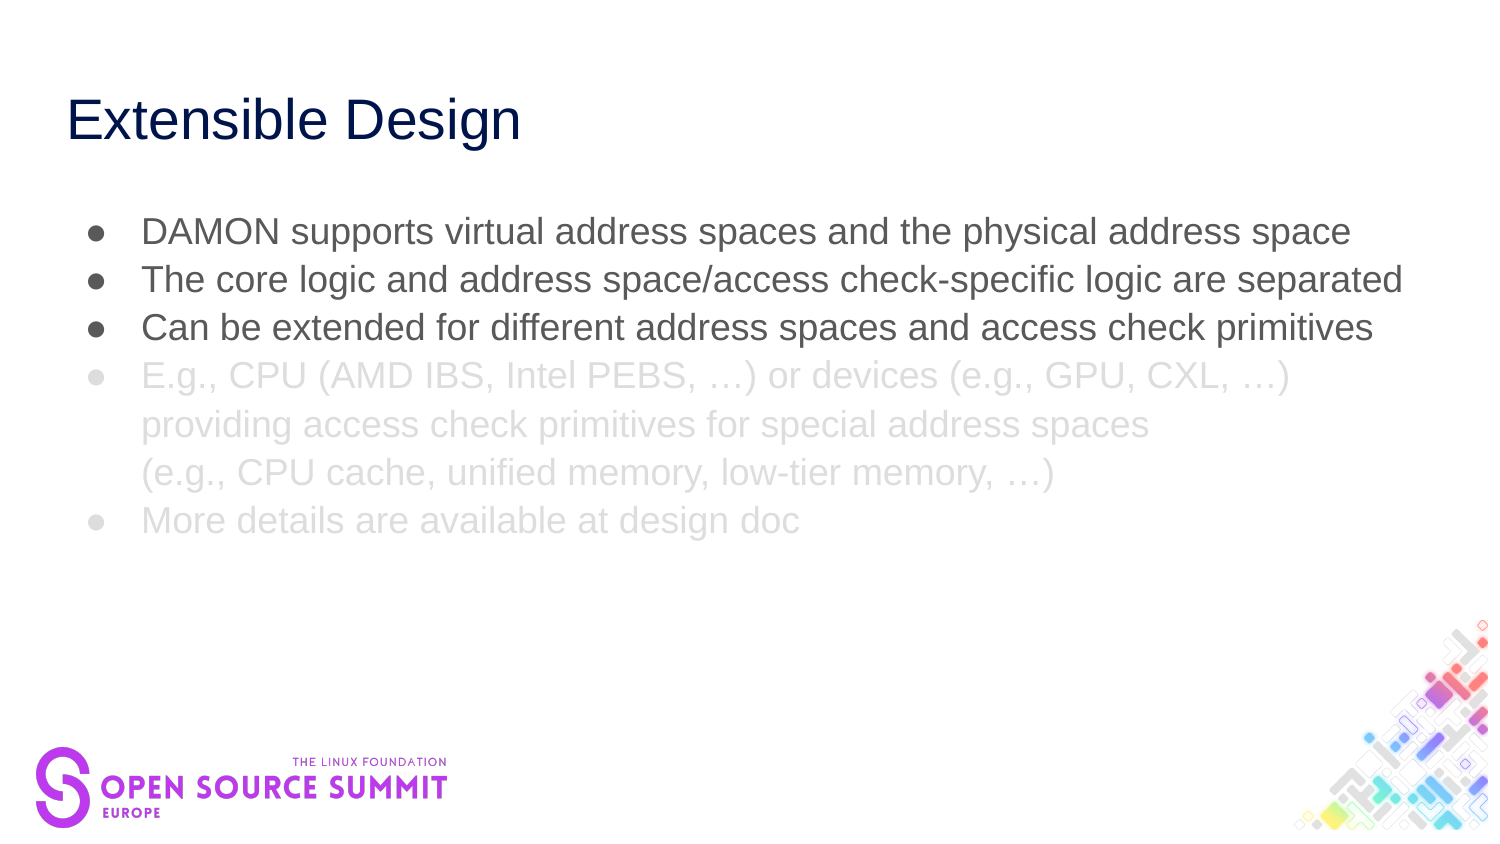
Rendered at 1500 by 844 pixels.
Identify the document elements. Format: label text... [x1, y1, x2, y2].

title Extensible Design [51, 72, 1449, 167]
picture [36, 747, 447, 828]
text_box [75, 361, 1351, 624]
picture [1294, 620, 1488, 830]
list DAMON supports virtual address spaces and the physical address space The core logic and address space/access check-specific logic are separated Can be extended for different address spaces and access check primitives E.g., CPU (AMD IBS, Intel PEBS, …) or devices (e.g., GPU, CXL, …) providing access check primitives for special address spaces (e.g., CPU cache, unified memory, low-tier memory, …) More details are available at design doc [51, 189, 1449, 734]
